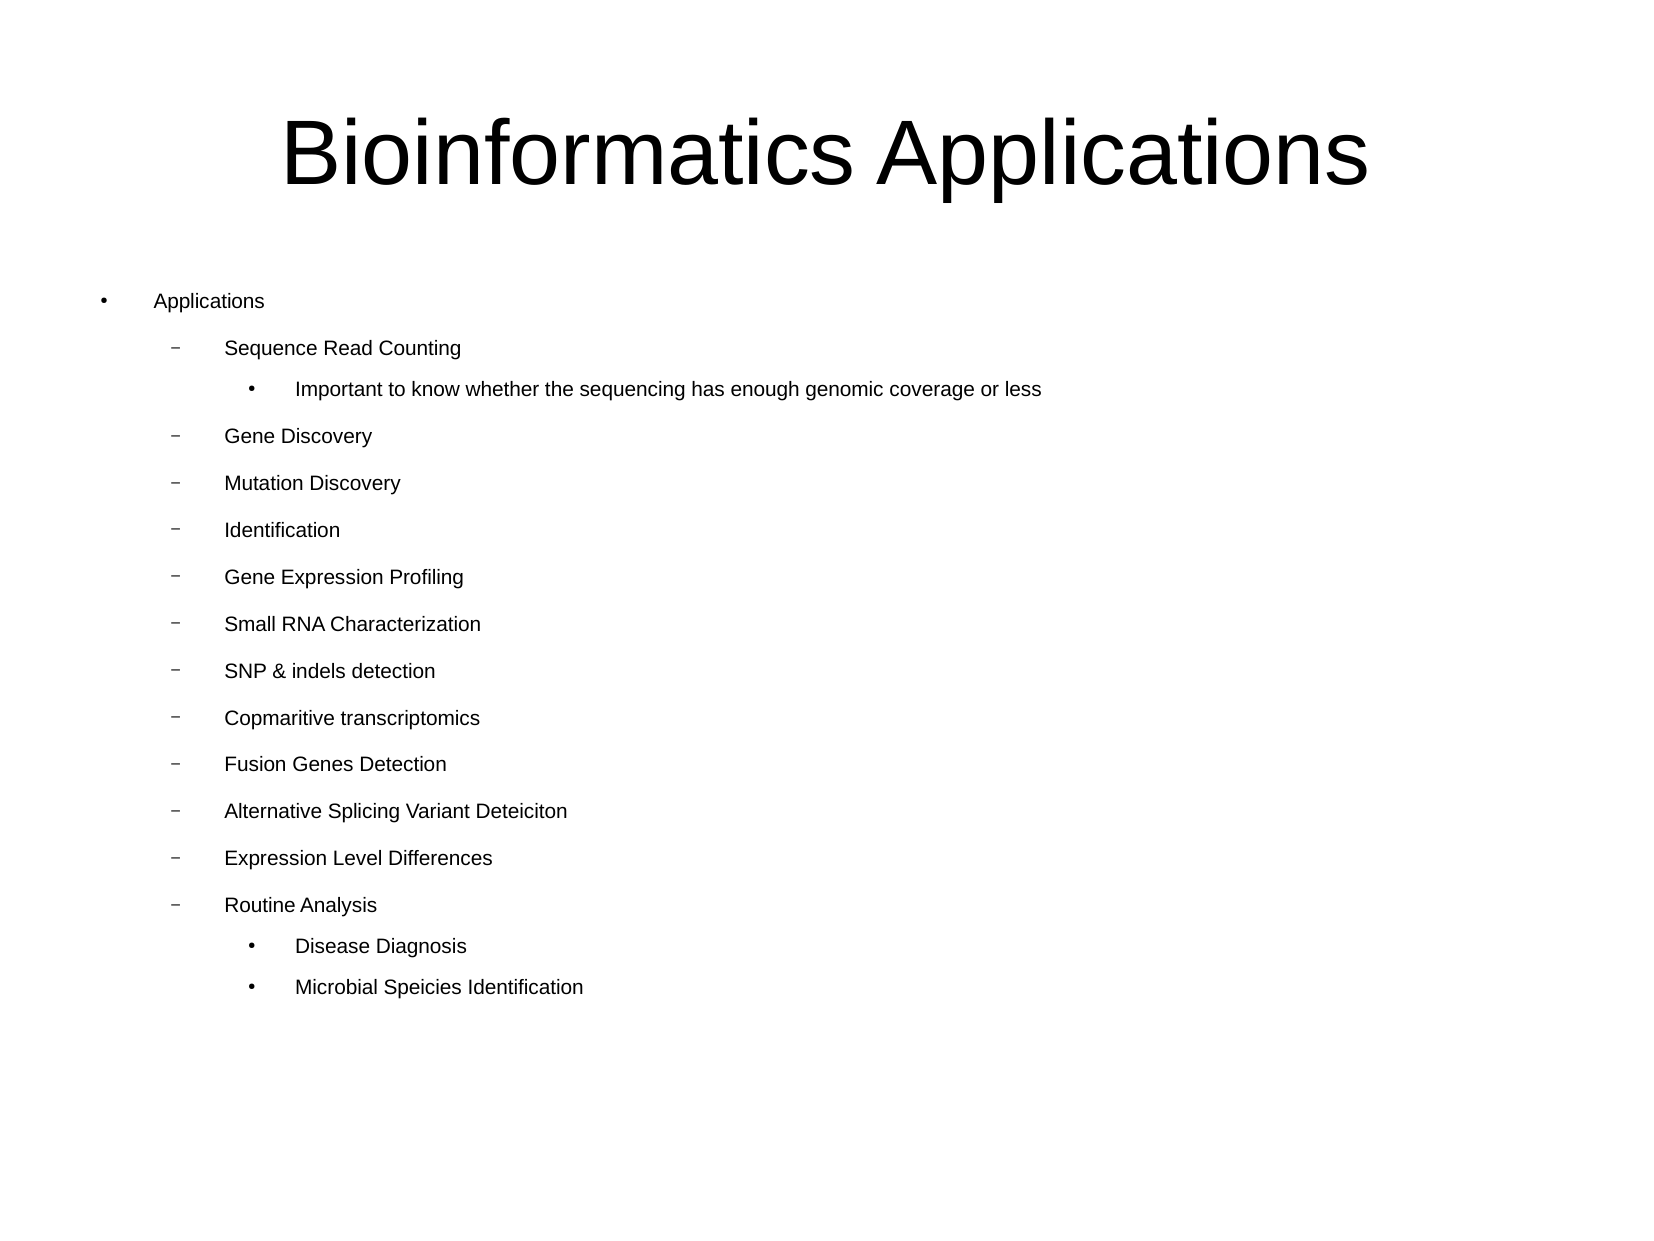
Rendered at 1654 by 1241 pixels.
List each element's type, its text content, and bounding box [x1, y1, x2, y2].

title Bioinformatics Applications [82, 49, 1571, 257]
list Applications Sequence Read Counting Important to know whether the sequencing has enough genomic coverage or less Gene Discovery Mutation Discovery Identification Gene Expression Profiling Small RNA Characterization SNP & indels detection Copmaritive transcriptomics Fusion Genes Detection Alternative Splicing Variant Deteiciton Expression Level Differences Routine Analysis Disease Diagnosis Microbial Speicies Identification [82, 290, 1571, 1217]
